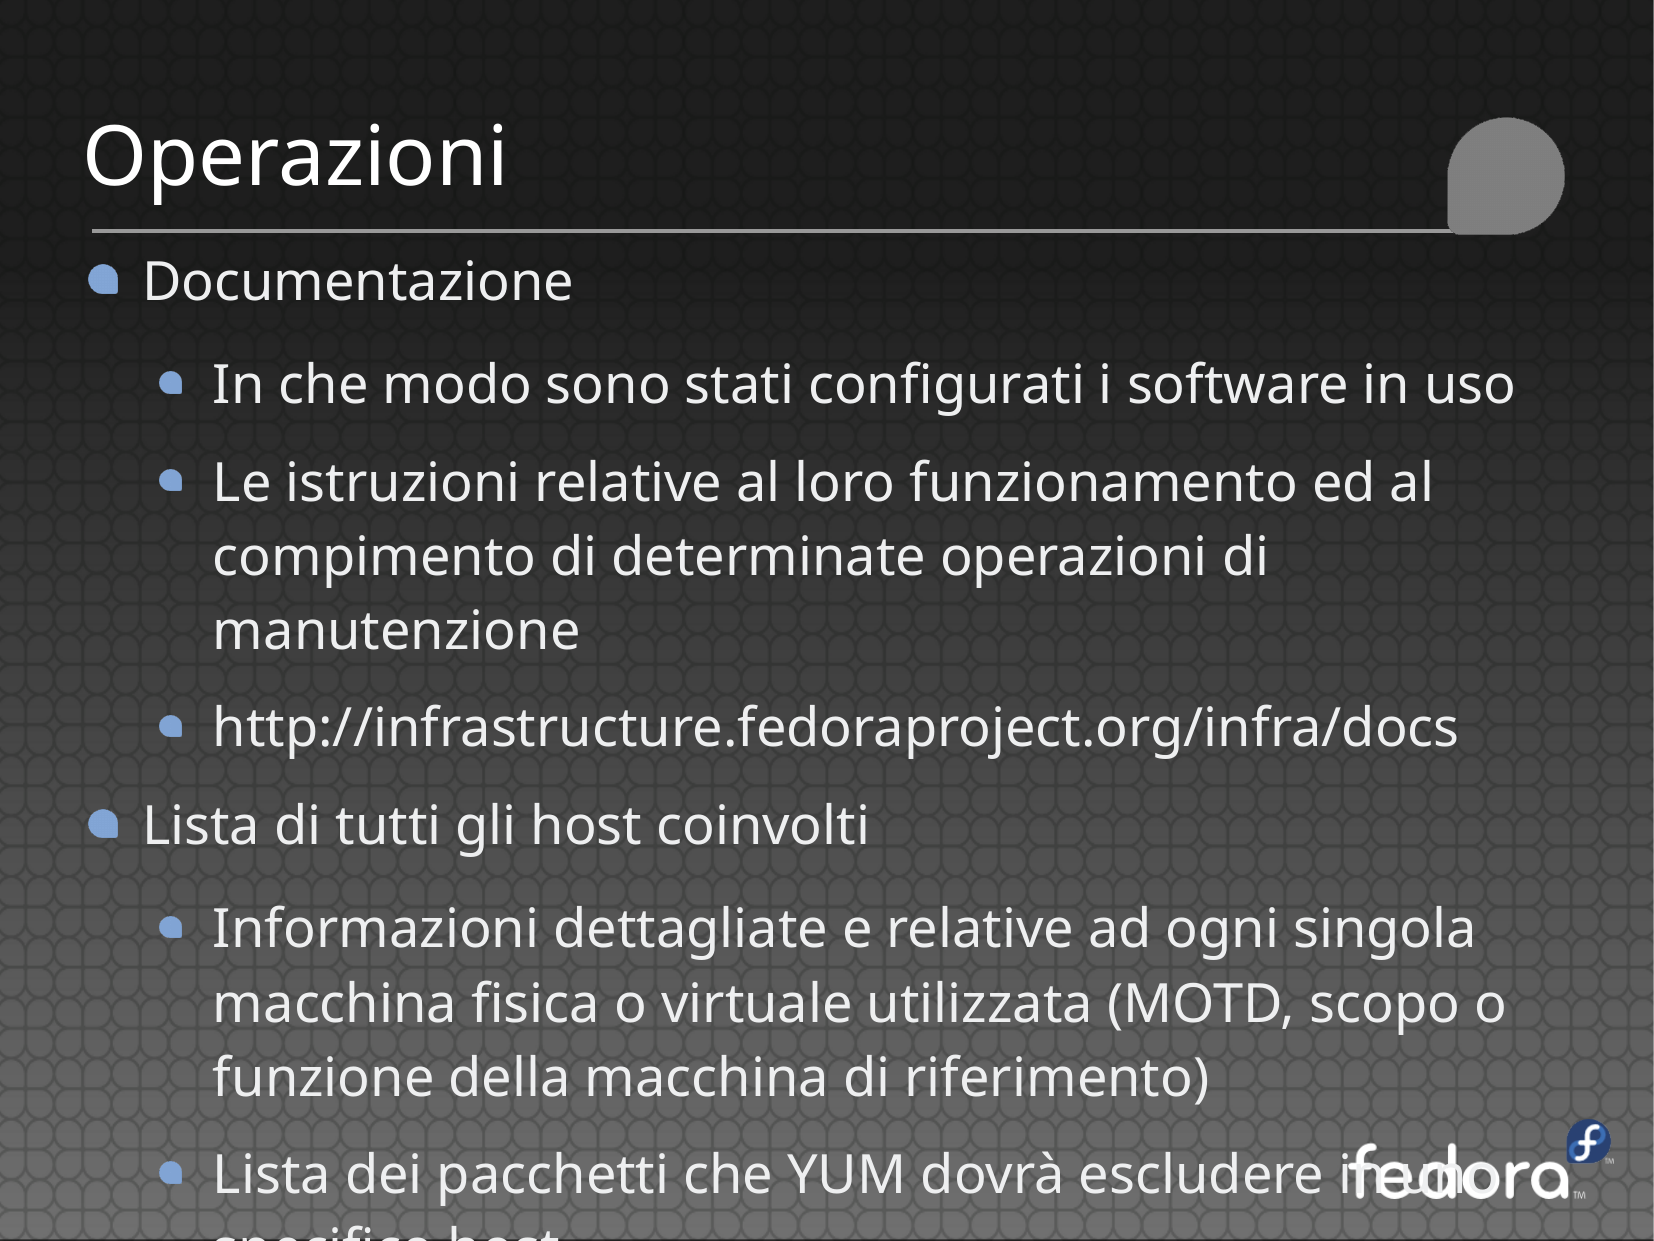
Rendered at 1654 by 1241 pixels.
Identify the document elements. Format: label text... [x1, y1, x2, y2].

list Documentazione In che modo sono stati configurati i software in uso Le istruzioni relative al loro funzionamento ed al compimento di determinate operazioni di manutenzione http://infrastructure.fedoraproject.org/infra/docs Lista di tutti gli host coinvolti Informazioni dettagliate e relative ad ogni singola macchina fisica o virtuale utilizzata (MOTD, scopo o funzione della macchina di riferimento) Lista dei pacchetti che YUM dovrà escludere in uno specifico host http://infrastructure.fedoraproject.org/infra/hosts/ [71, 242, 1560, 1239]
title Operazioni [82, 49, 1571, 257]
picture [0, 0, 1654, 1241]
